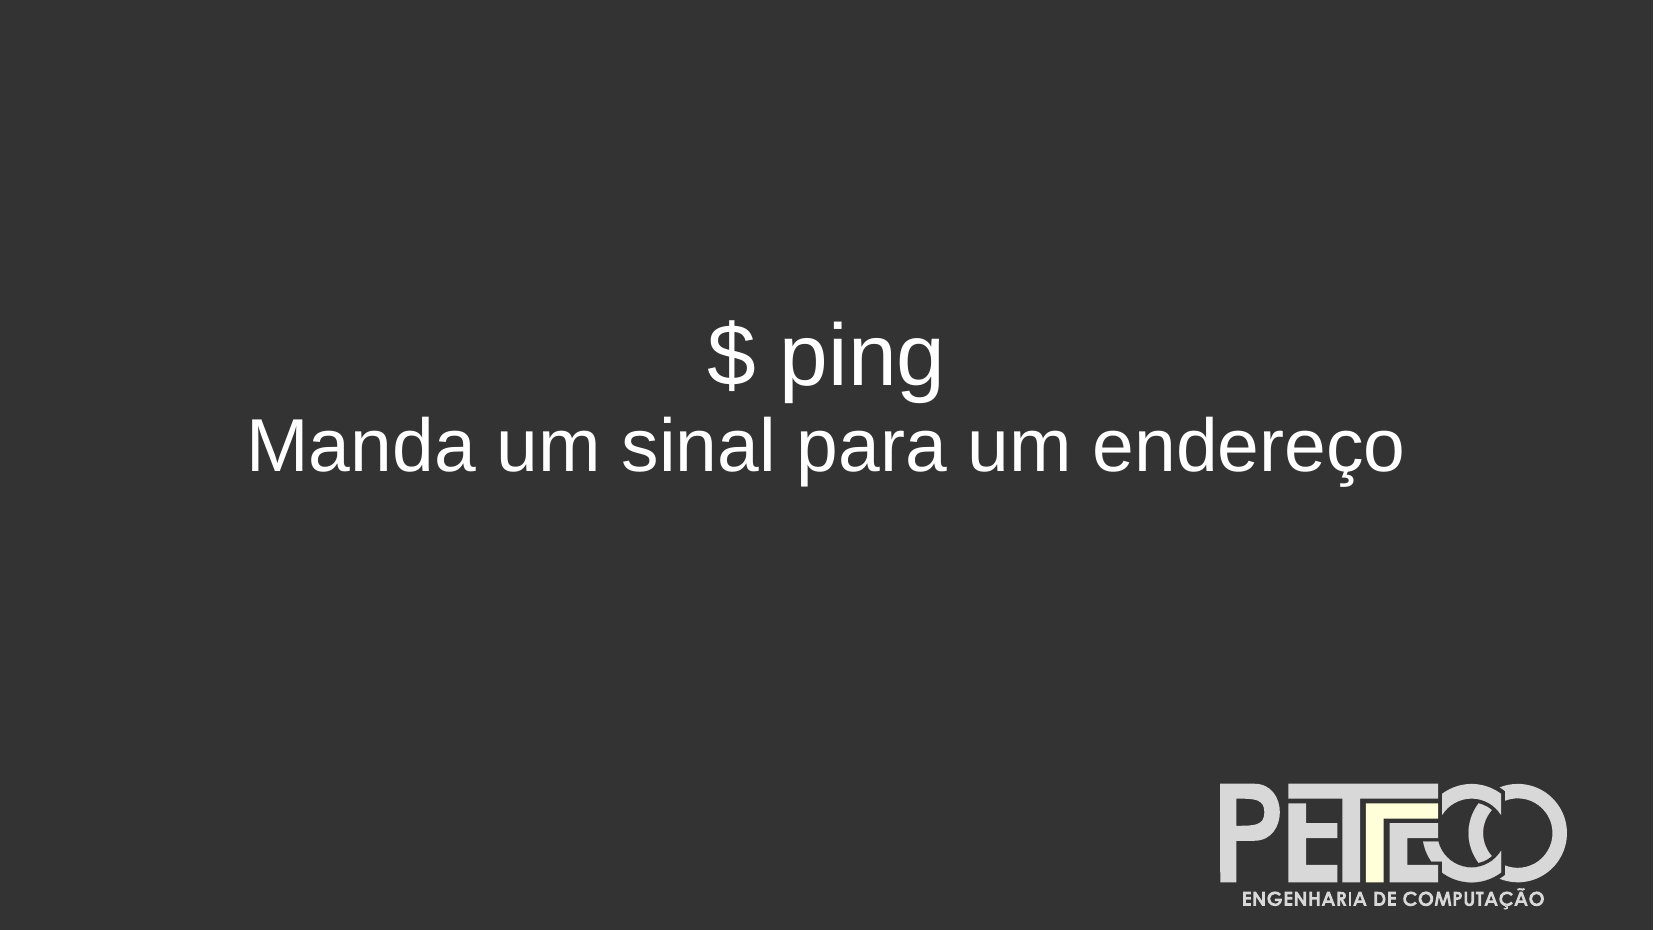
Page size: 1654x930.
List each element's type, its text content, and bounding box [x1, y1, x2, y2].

subtitle $ ping Manda um sinal para um endereço [82, 37, 1571, 757]
